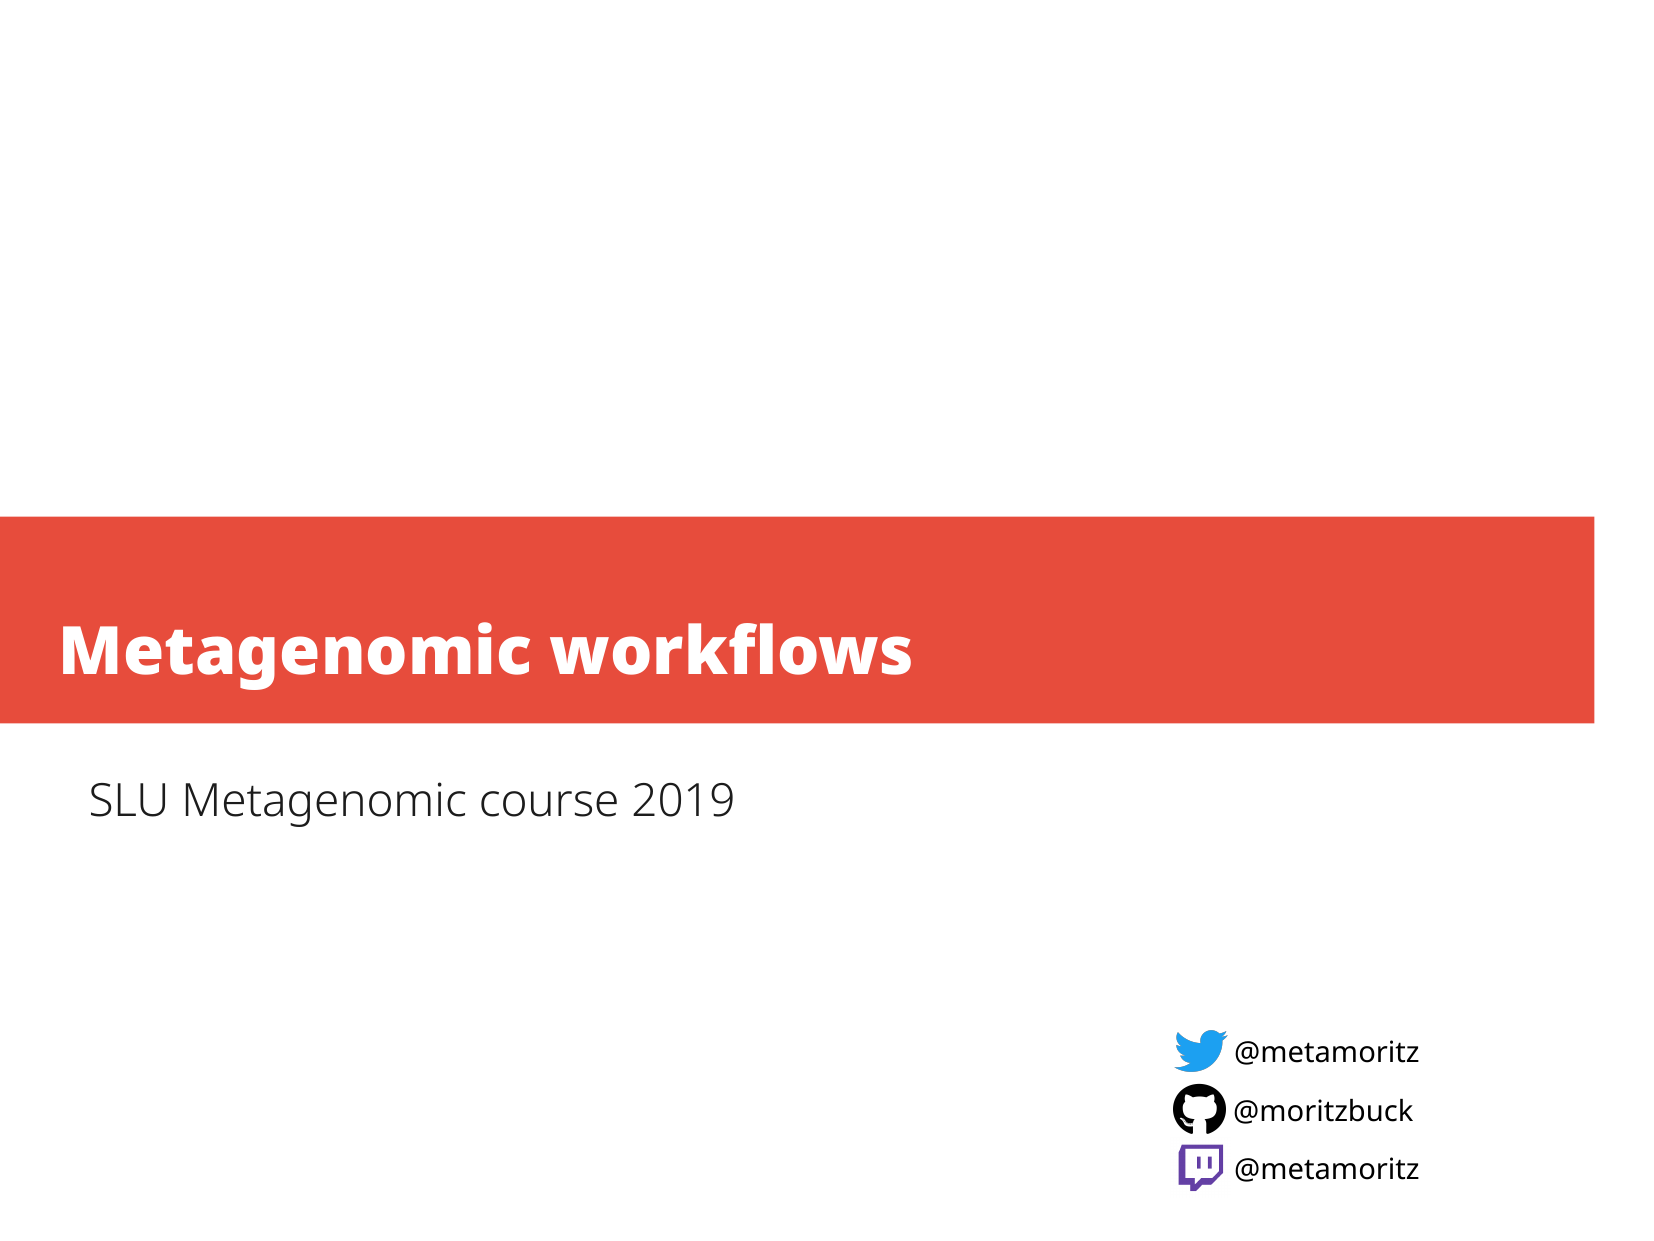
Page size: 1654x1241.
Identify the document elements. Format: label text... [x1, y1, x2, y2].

text_box @moritzbuck [1218, 1085, 1460, 1135]
title Metagenomic workflows [59, 546, 1595, 694]
text_box @metamoritz [1219, 1026, 1461, 1077]
picture [1170, 1137, 1231, 1198]
subtitle SLU Metagenomic course 2019 [88, 767, 1595, 1182]
text_box @metamoritz [1219, 1142, 1461, 1193]
picture [1174, 1030, 1219, 1072]
picture [1173, 1083, 1226, 1136]
